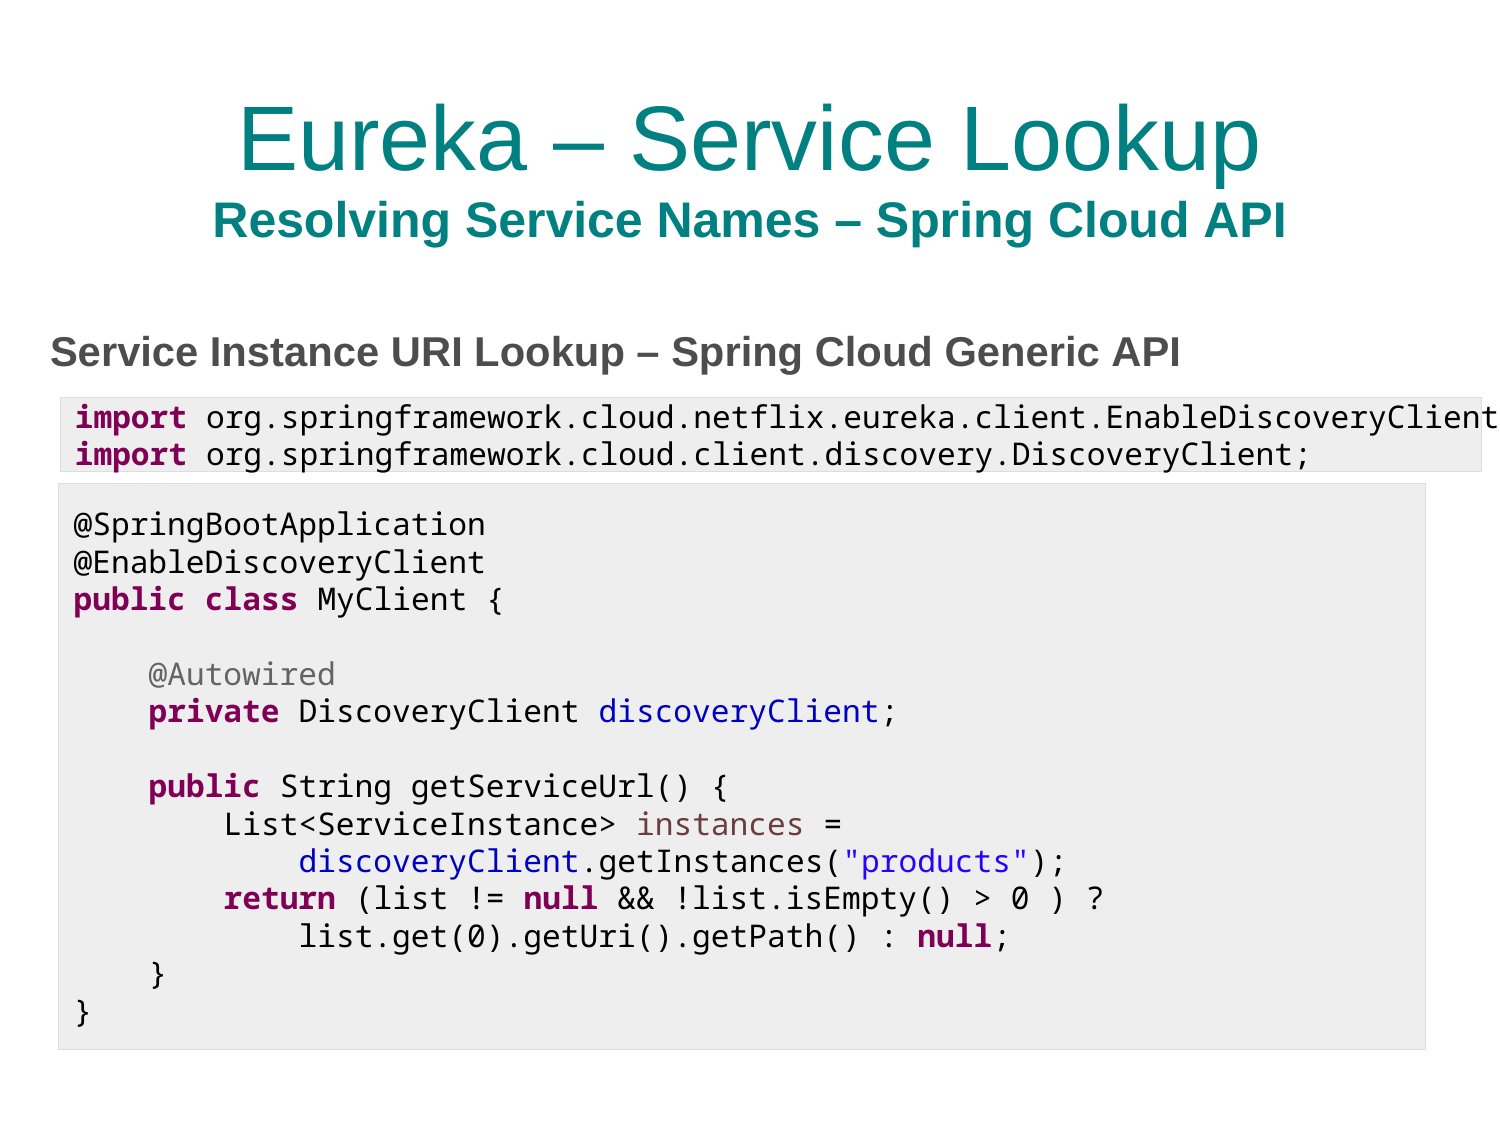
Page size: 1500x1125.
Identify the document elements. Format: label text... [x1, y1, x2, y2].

text_box import org.springframework.cloud.netflix.eureka.client.EnableDiscoveryClient; import org.springframework.cloud.client.discovery.DiscoveryClient; [60, 397, 1482, 472]
text_box Service Instance URI Lookup – Spring Cloud Generic API [35, 317, 1382, 384]
title Eureka – Service Lookup [75, 44, 1425, 180]
text_box @SpringBootApplication @EnableDiscoveryClient public class MyClient { @Autowired private DiscoveryClient discoveryClient; public String getServiceUrl() { List<ServiceInstance> instances = discoveryClient.getInstances("products"); return (list != null && !list.isEmpty() > 0 ) ? list.get(0).getUri().getPath() : null; } } [58, 483, 1426, 1050]
text_box Resolving Service Names – Spring Cloud API [0, 180, 1500, 255]
